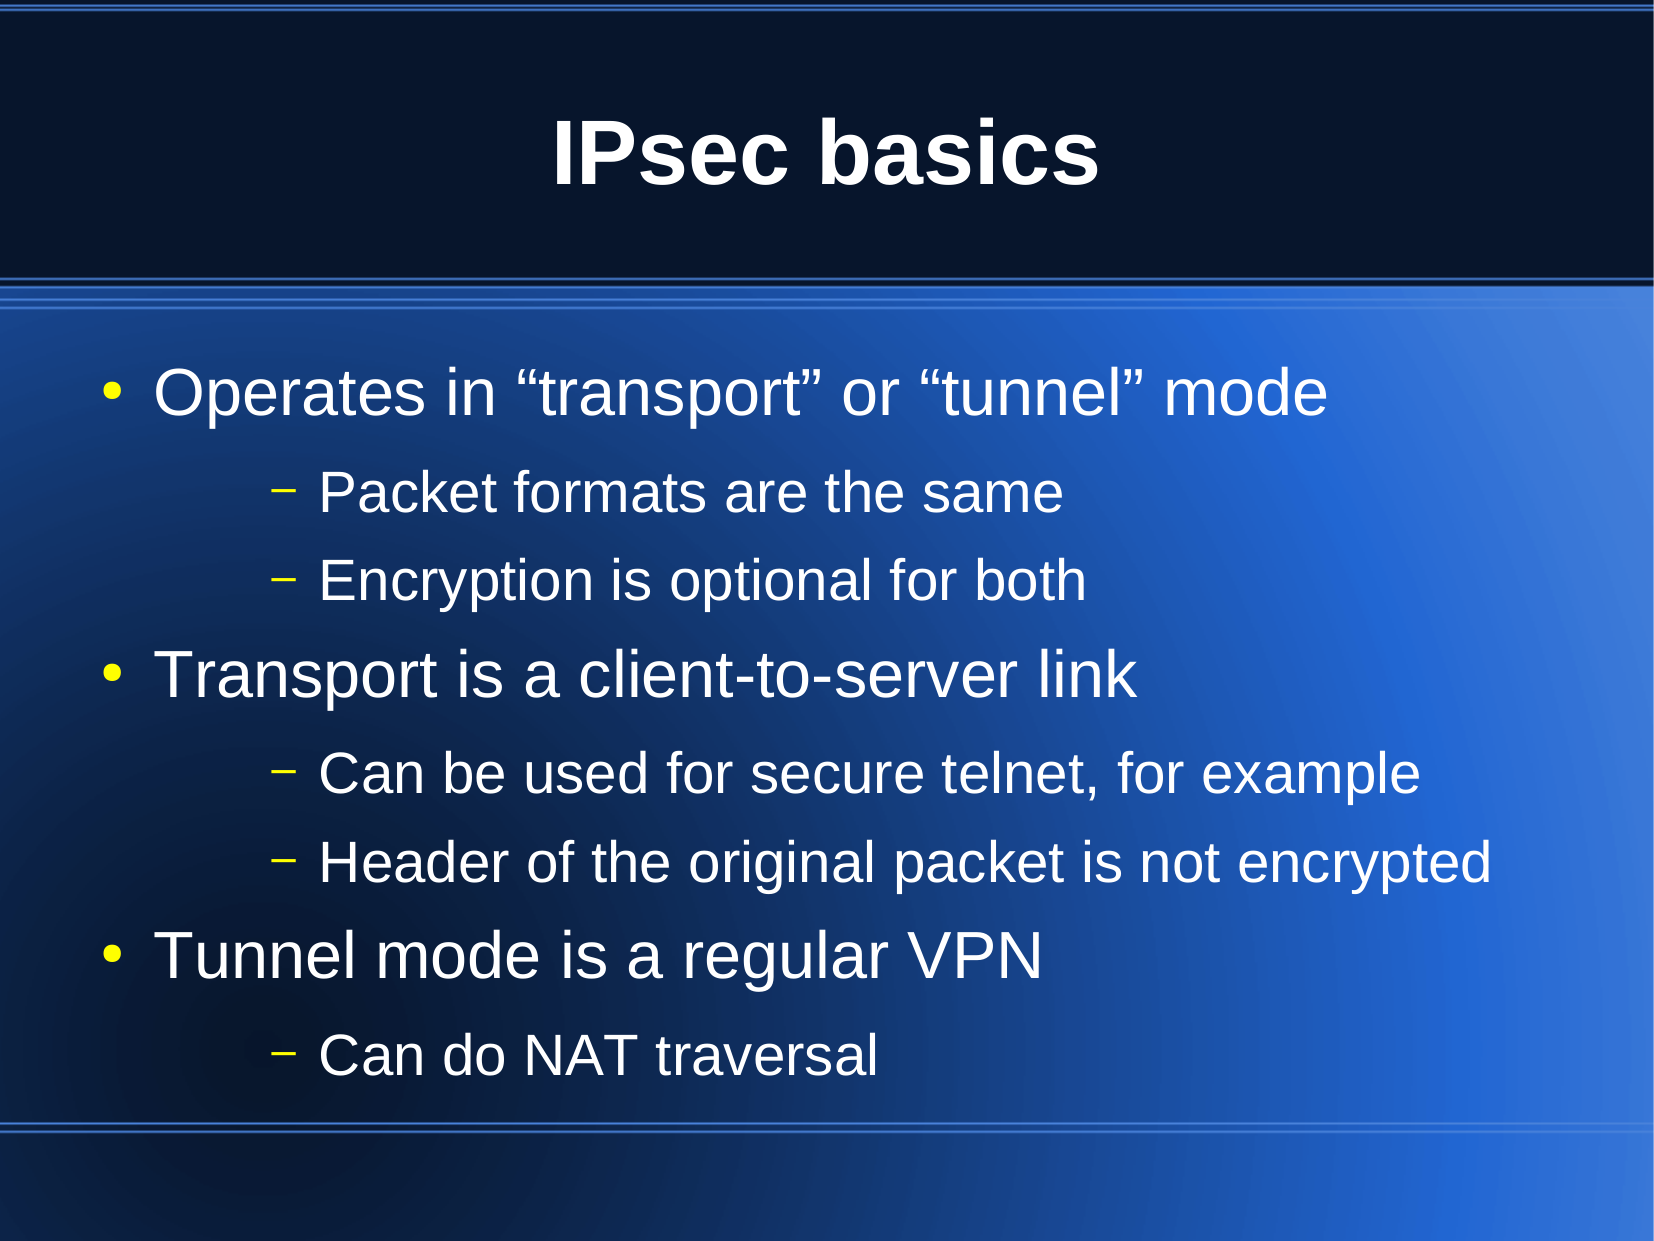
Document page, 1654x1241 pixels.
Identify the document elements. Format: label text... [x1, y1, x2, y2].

picture [0, 0, 1654, 1241]
title IPsec basics [82, 49, 1571, 257]
list Operates in “transport” or “tunnel” mode Packet formats are the same Encryption is optional for both Transport is a client-to-server link Can be used for secure telnet, for example Header of the original packet is not encrypted Tunnel mode is a regular VPN Can do NAT traversal [82, 355, 1571, 1088]
